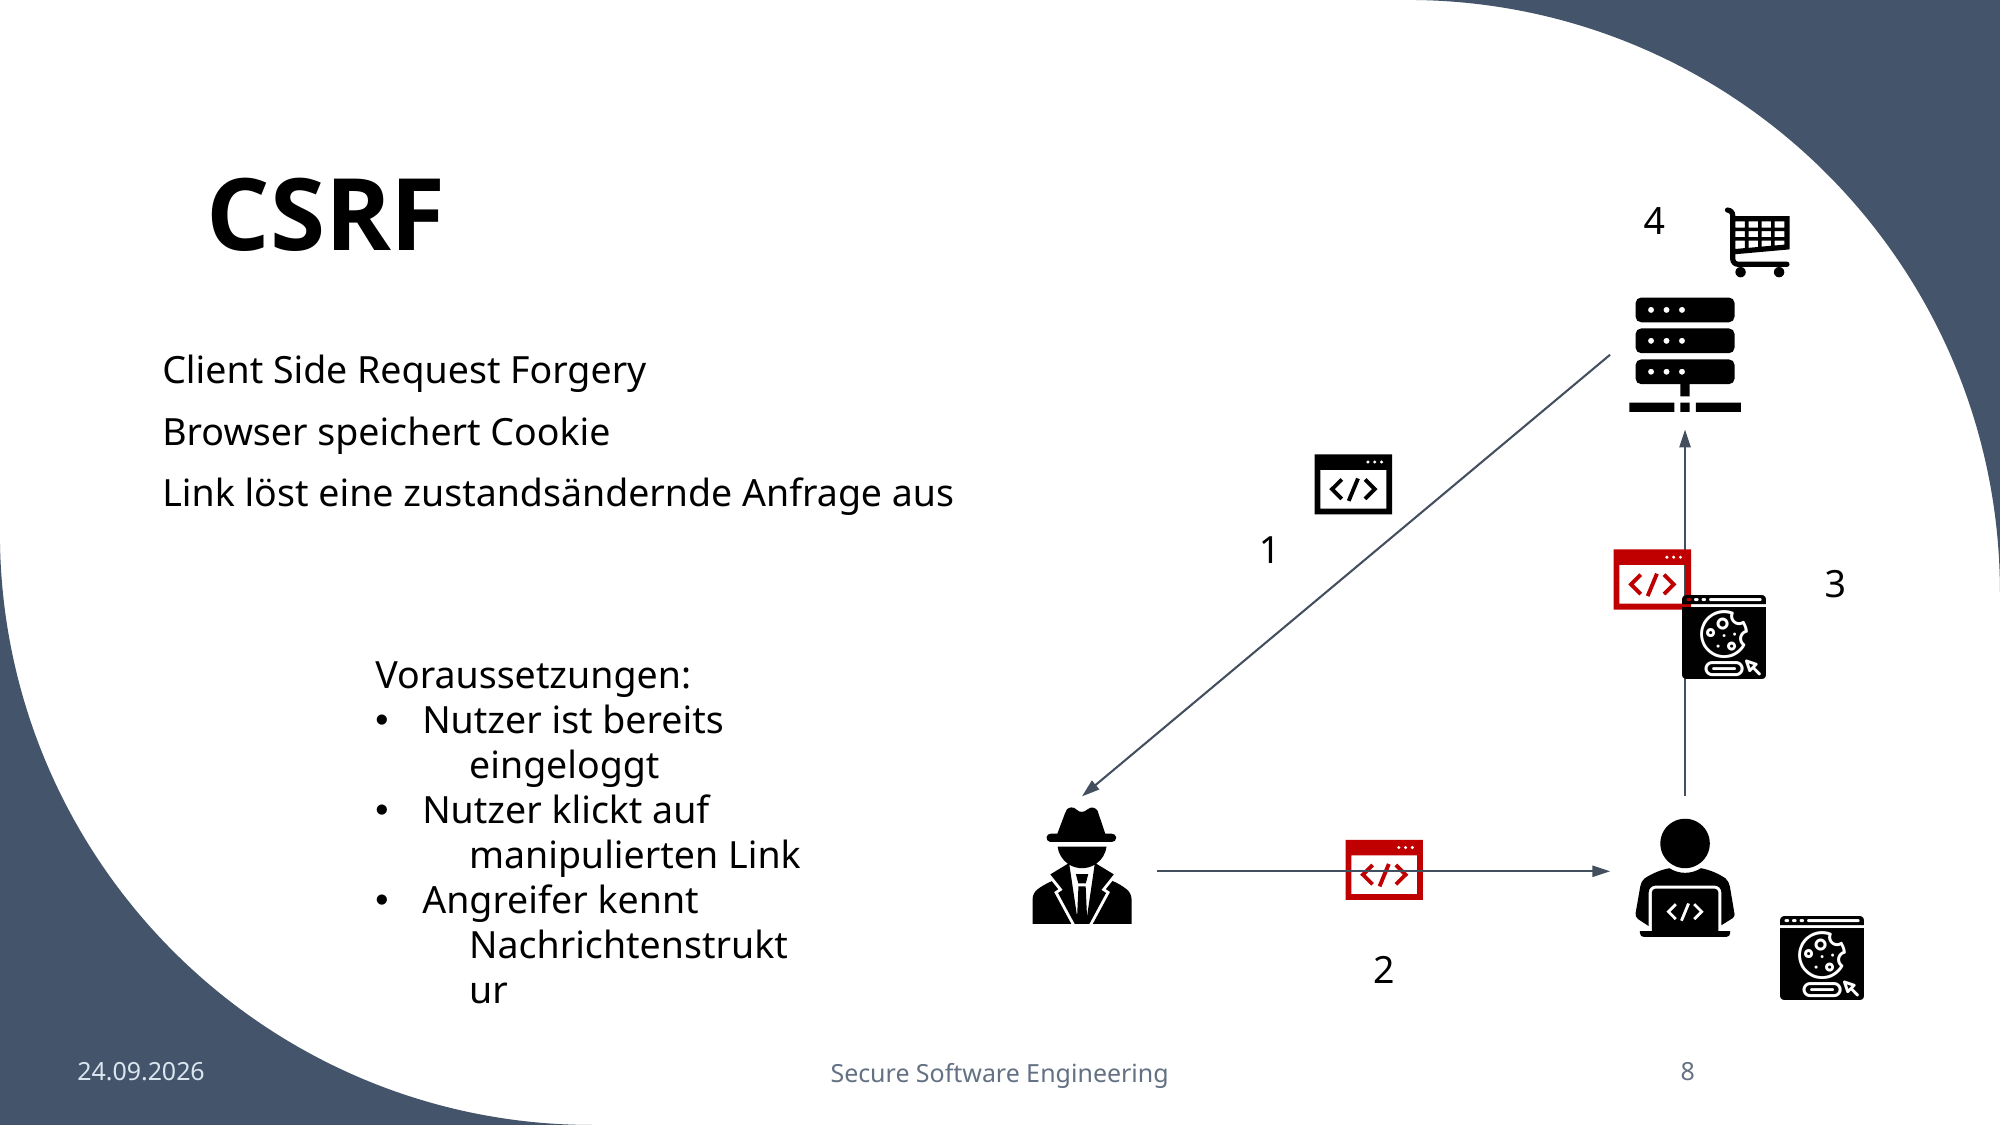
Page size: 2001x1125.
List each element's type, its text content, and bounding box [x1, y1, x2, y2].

picture [1610, 796, 1761, 947]
text_box 3 [1809, 552, 1895, 614]
list Client Side Request Forgery Browser speichert Cookie Link löst eine zustandsändernde Anfrage aus [147, 344, 1062, 897]
text_box 8 [1665, 1042, 1938, 1103]
text_box Voraussetzungen: Nutzer ist bereits eingeloggt Nutzer klickt auf manipulierten Link Angreifer kennt Nachrichtenstruktur [360, 643, 821, 978]
picture [1306, 437, 1401, 532]
text_box 1 [1243, 518, 1329, 580]
picture [1337, 872, 1432, 917]
picture [1337, 822, 1432, 870]
picture [1007, 796, 1158, 947]
title CSRF [191, 62, 1796, 280]
text_box 4 [1628, 189, 1714, 250]
picture [1605, 532, 1766, 679]
text_box 2 [1358, 938, 1443, 1000]
text_box Secure Software Engineering [662, 1042, 1338, 1103]
text_box 27.07.2022 [62, 1042, 342, 1103]
picture [1610, 200, 1803, 430]
picture [1780, 916, 1864, 1000]
